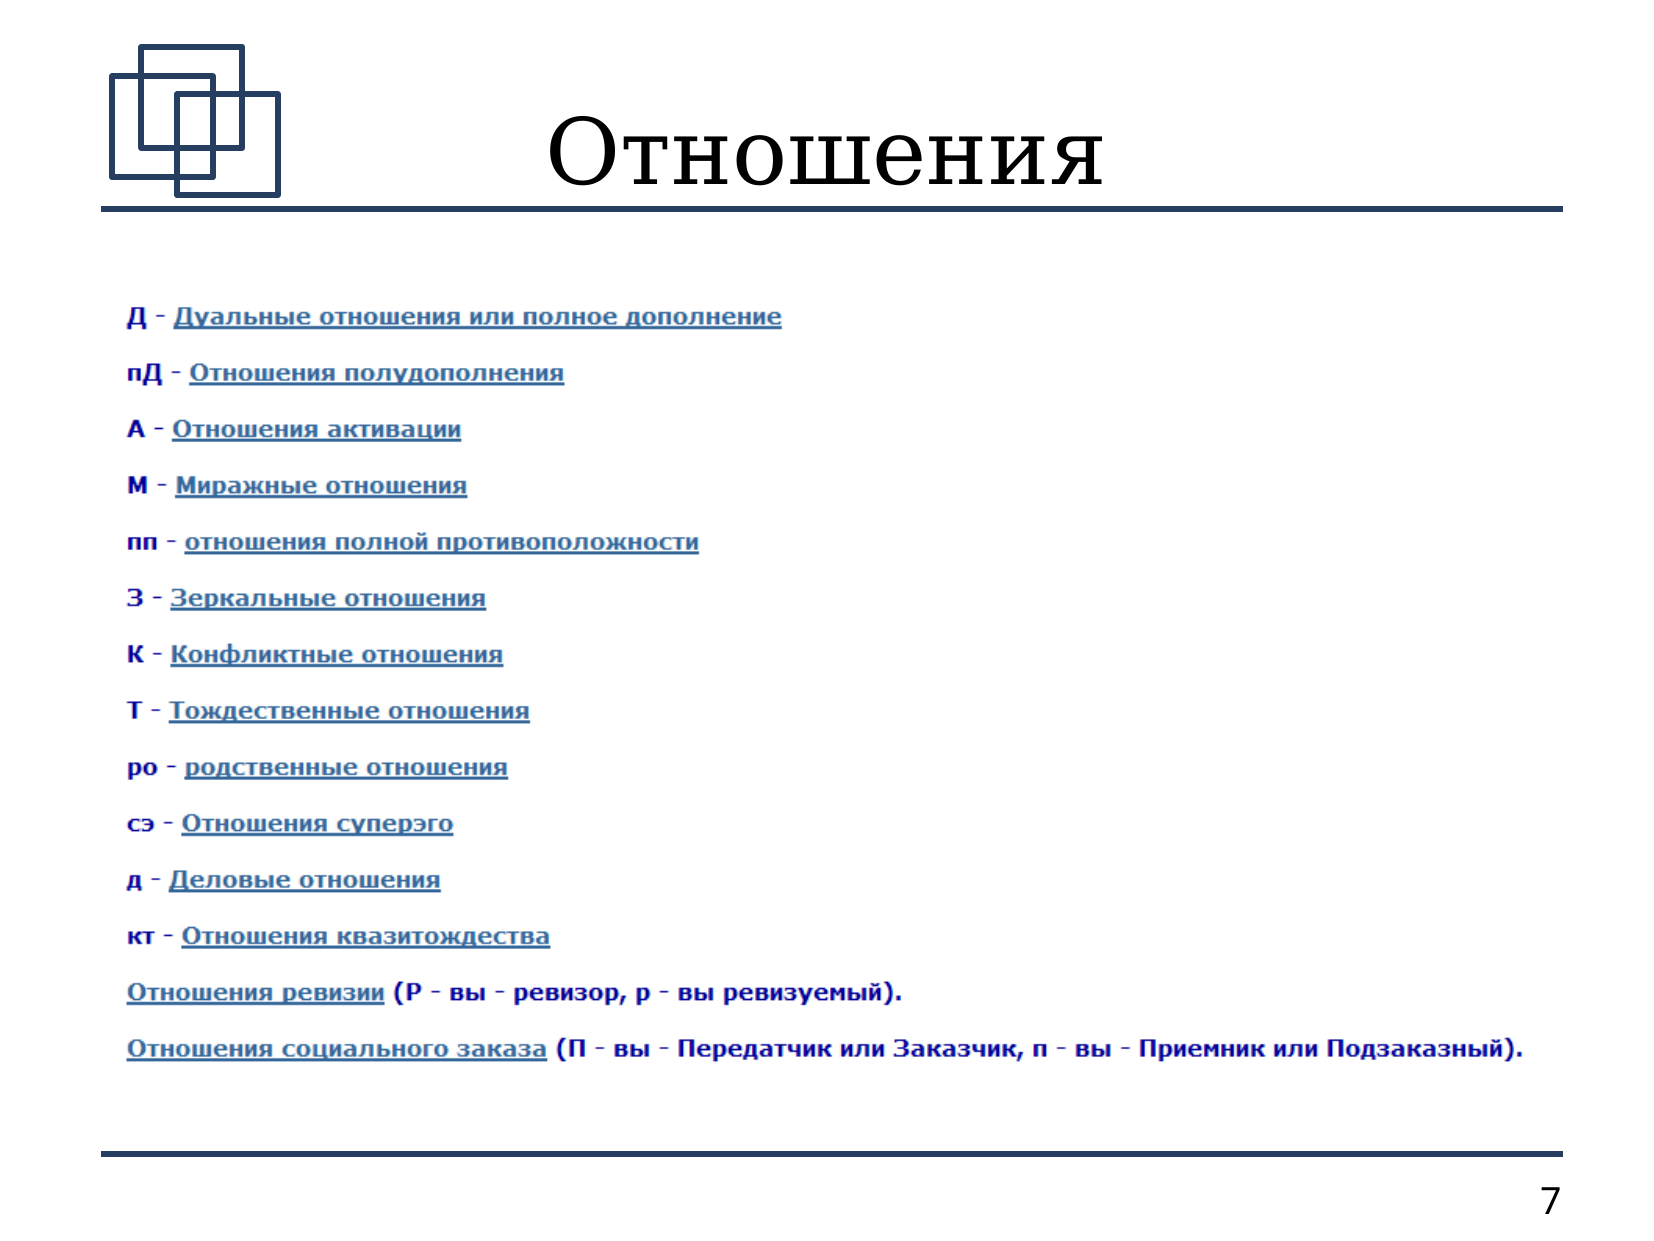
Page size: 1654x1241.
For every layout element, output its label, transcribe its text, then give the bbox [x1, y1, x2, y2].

picture [119, 295, 1536, 1071]
title Отношения [82, 49, 1571, 257]
